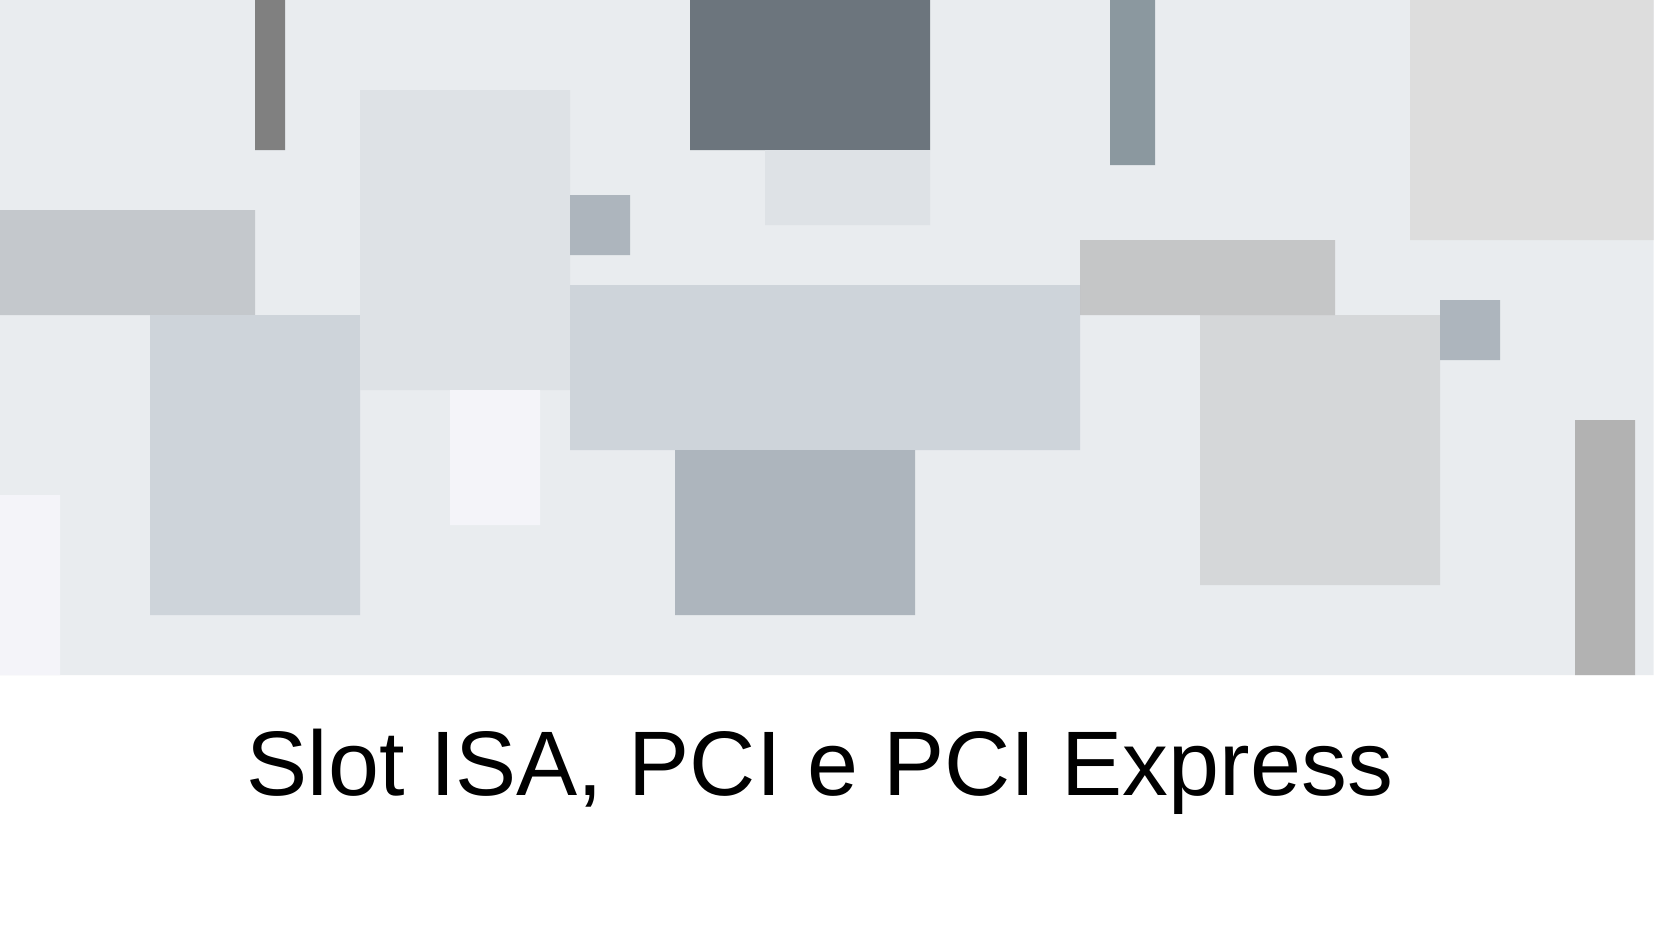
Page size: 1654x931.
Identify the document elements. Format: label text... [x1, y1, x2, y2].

title Slot ISA, PCI e PCI Express [76, 685, 1565, 841]
